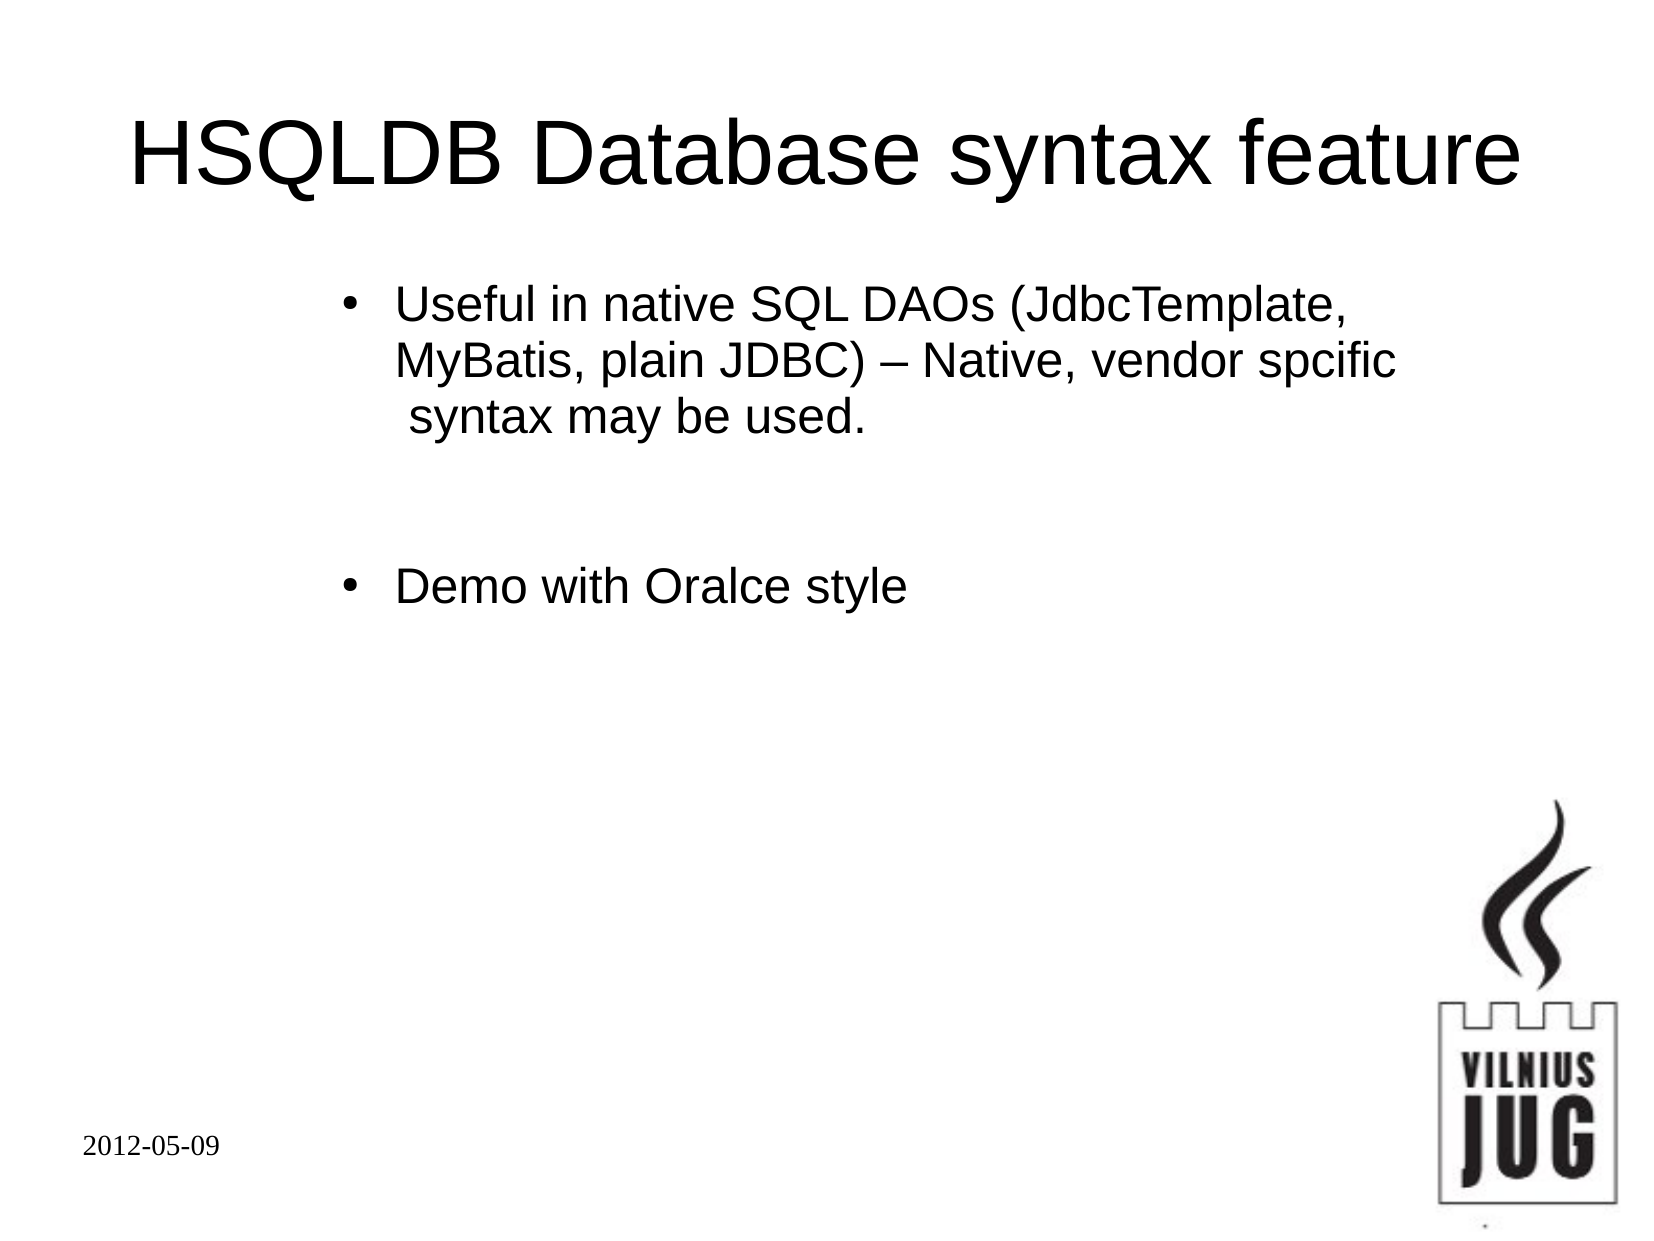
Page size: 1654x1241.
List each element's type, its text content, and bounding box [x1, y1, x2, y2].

picture [1403, 765, 1654, 1238]
title HSQLDB Database syntax feature [82, 49, 1571, 257]
list Useful in native SQL DAOs (JdbcTemplate, MyBatis, plain JDBC) – Native, vendor spcific syntax may be used. Demo with Oralce style [323, 276, 1404, 1096]
